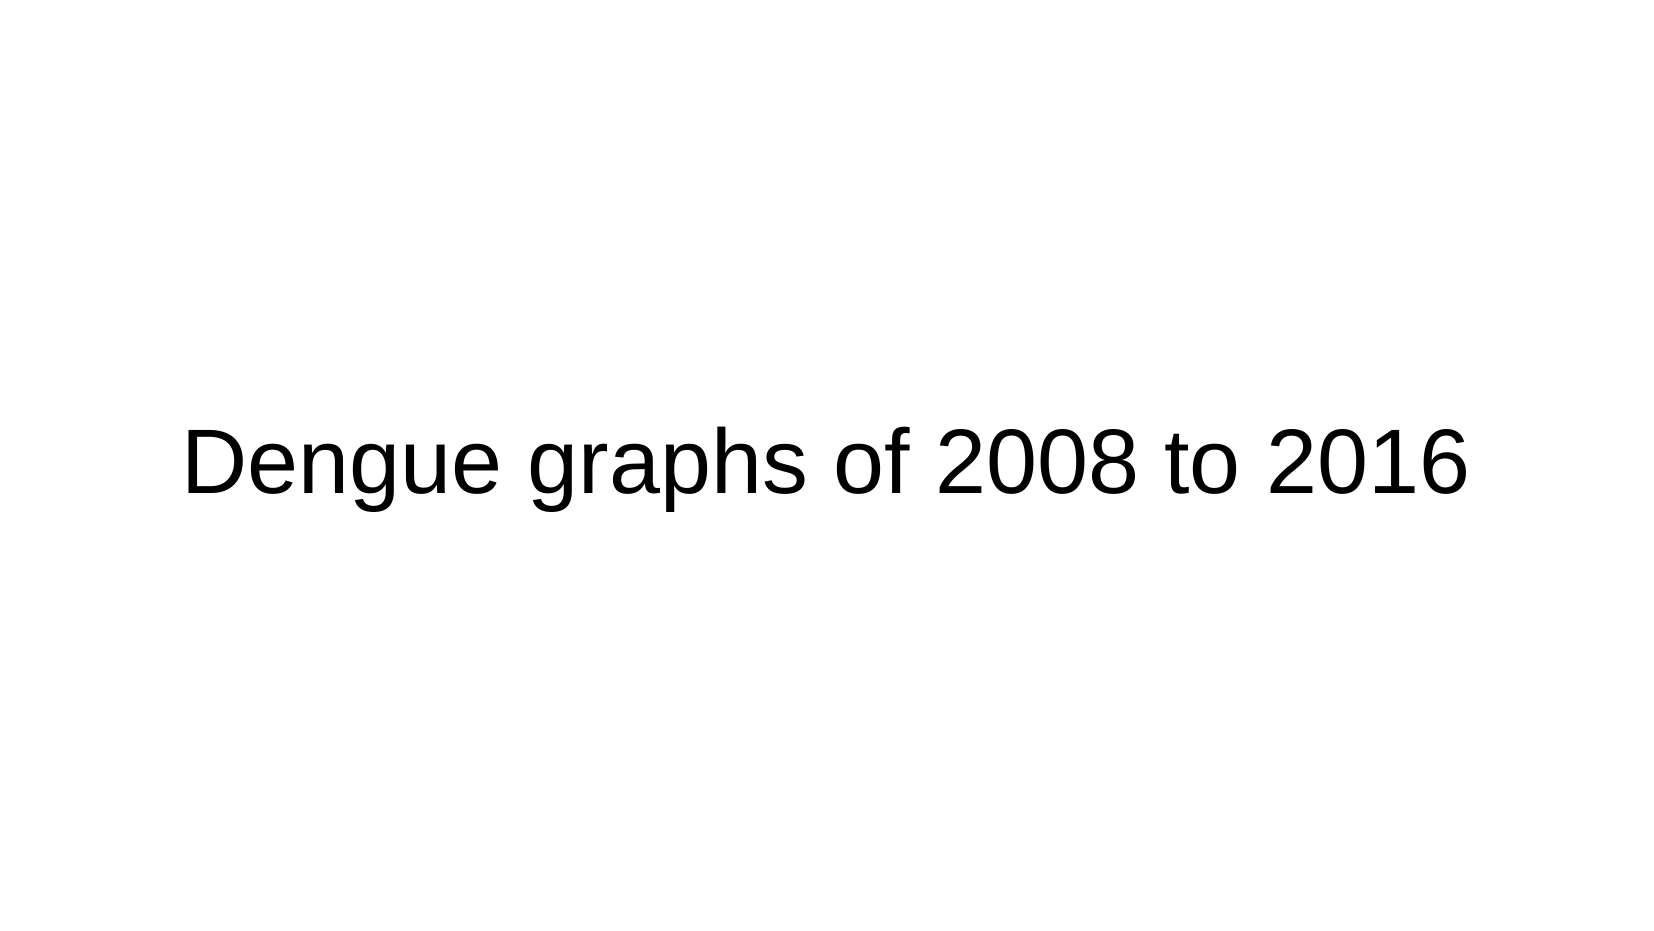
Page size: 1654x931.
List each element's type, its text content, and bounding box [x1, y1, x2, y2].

title Dengue graphs of 2008 to 2016 [82, 383, 1571, 540]
